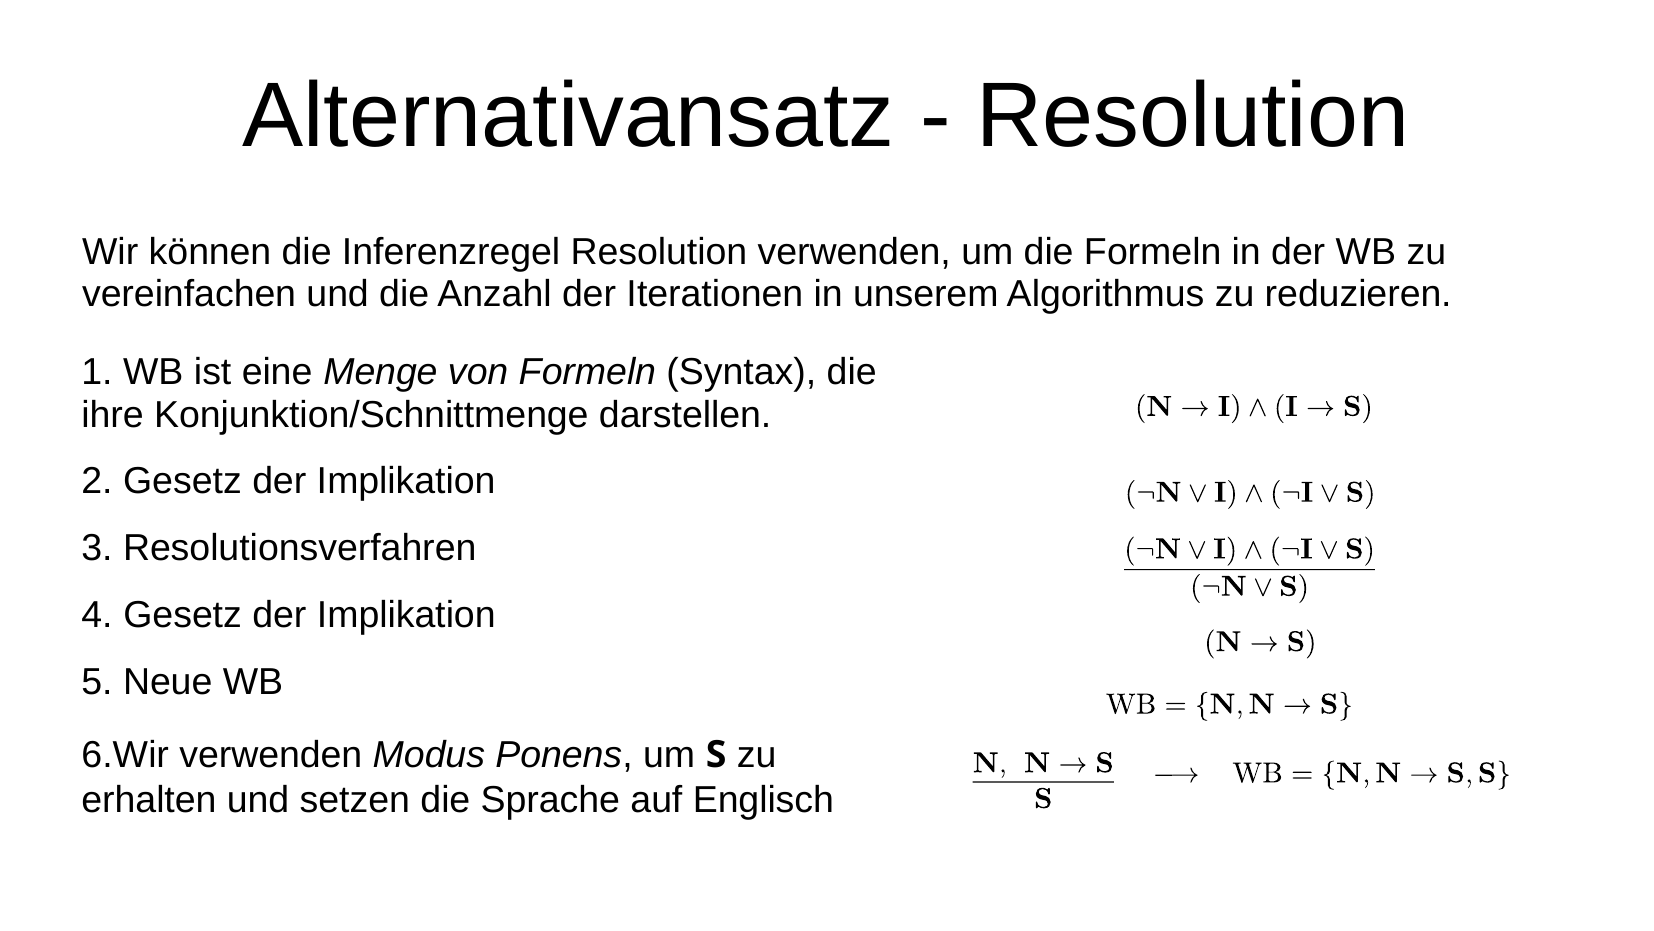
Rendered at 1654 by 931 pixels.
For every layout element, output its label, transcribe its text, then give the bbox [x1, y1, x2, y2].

text_box [1137, 394, 1370, 424]
text_box [1127, 480, 1373, 509]
text_box [1207, 629, 1314, 659]
text_box Wir können die Inferenzregel Resolution verwenden, um die Formeln in der WB zu vereinfachen und die Anzahl der Iterationen in unserem Algorithmus zu reduzieren. [82, 199, 1546, 346]
title Alternativansatz - Resolution [82, 37, 1571, 193]
text_box [972, 752, 1114, 809]
text_box [1154, 760, 1509, 790]
text_box [1124, 536, 1375, 604]
text_box 1. WB ist eine Menge von Formeln (Syntax), die ihre Konjunktion/Schnittmenge darstellen. 2. Gesetz der Implikation 3. Resolutionsverfahren 4. Gesetz der Implikation 5. Neue WB 6.Wir verwenden Modus Ponens, um S zu erhalten und setzen die Sprache auf Englisch [81, 354, 890, 817]
text_box [1106, 691, 1351, 721]
